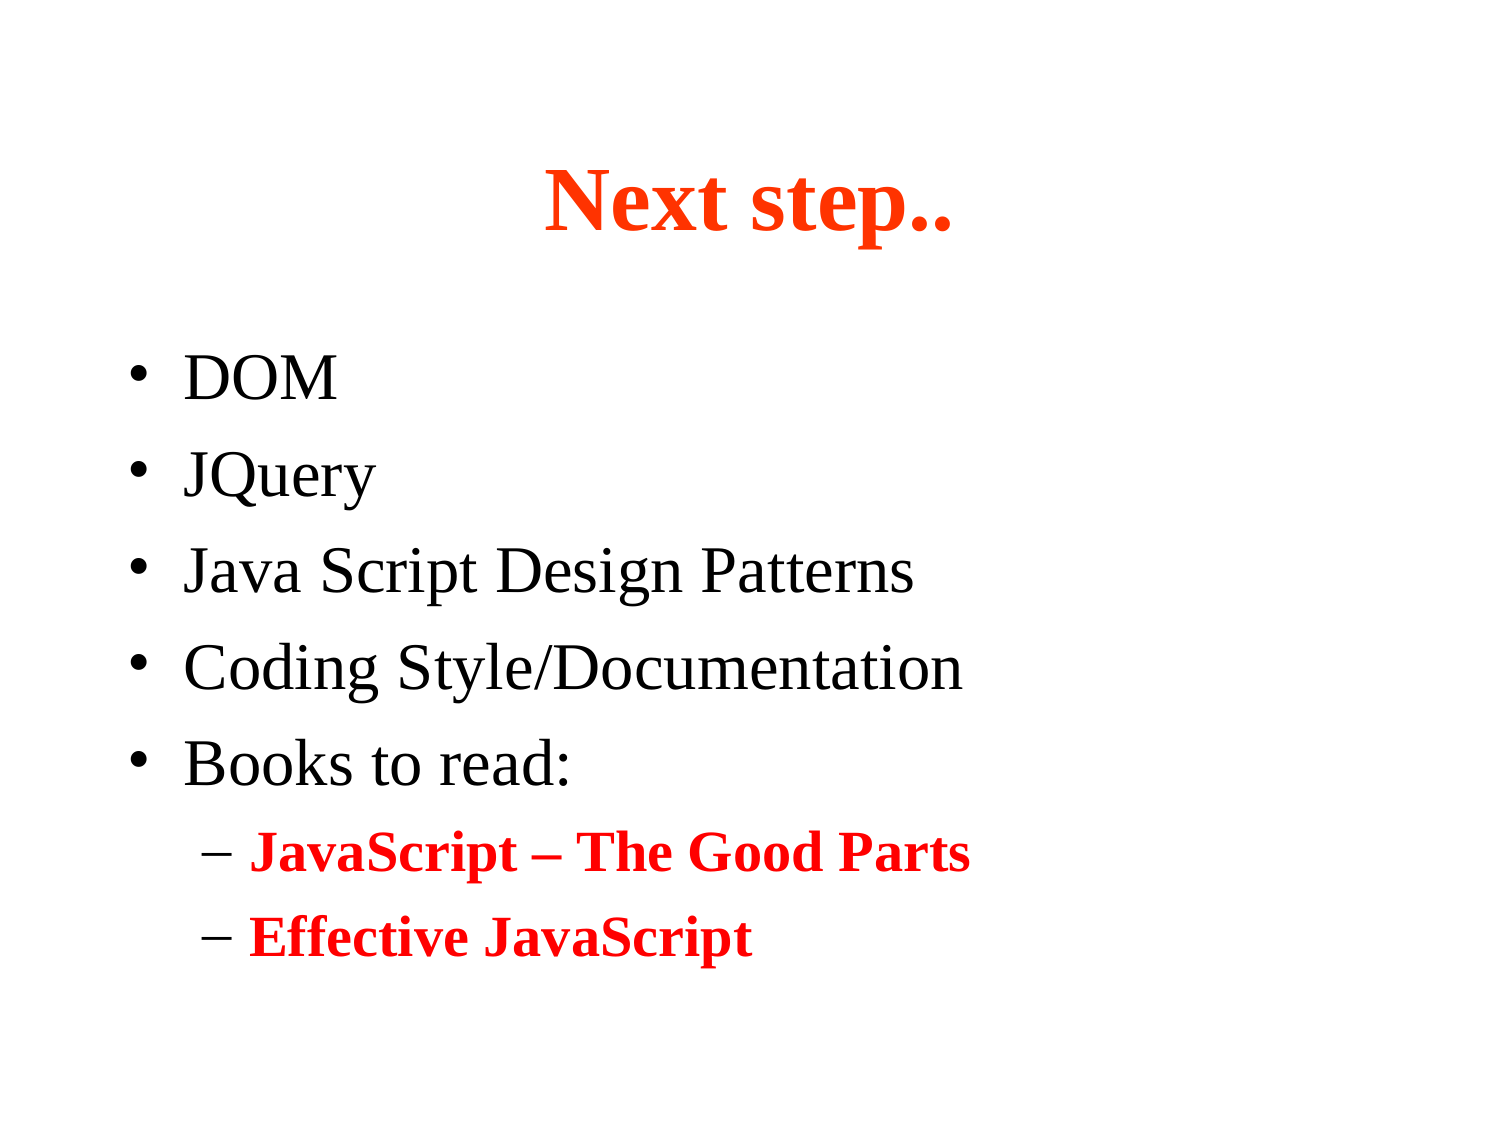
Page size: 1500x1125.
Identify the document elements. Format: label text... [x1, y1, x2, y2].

title Next step.. [112, 99, 1388, 288]
list DOM JQuery Java Script Design Patterns Coding Style/Documentation Books to read: JavaScript – The Good Parts Effective JavaScript [112, 324, 1388, 1001]
